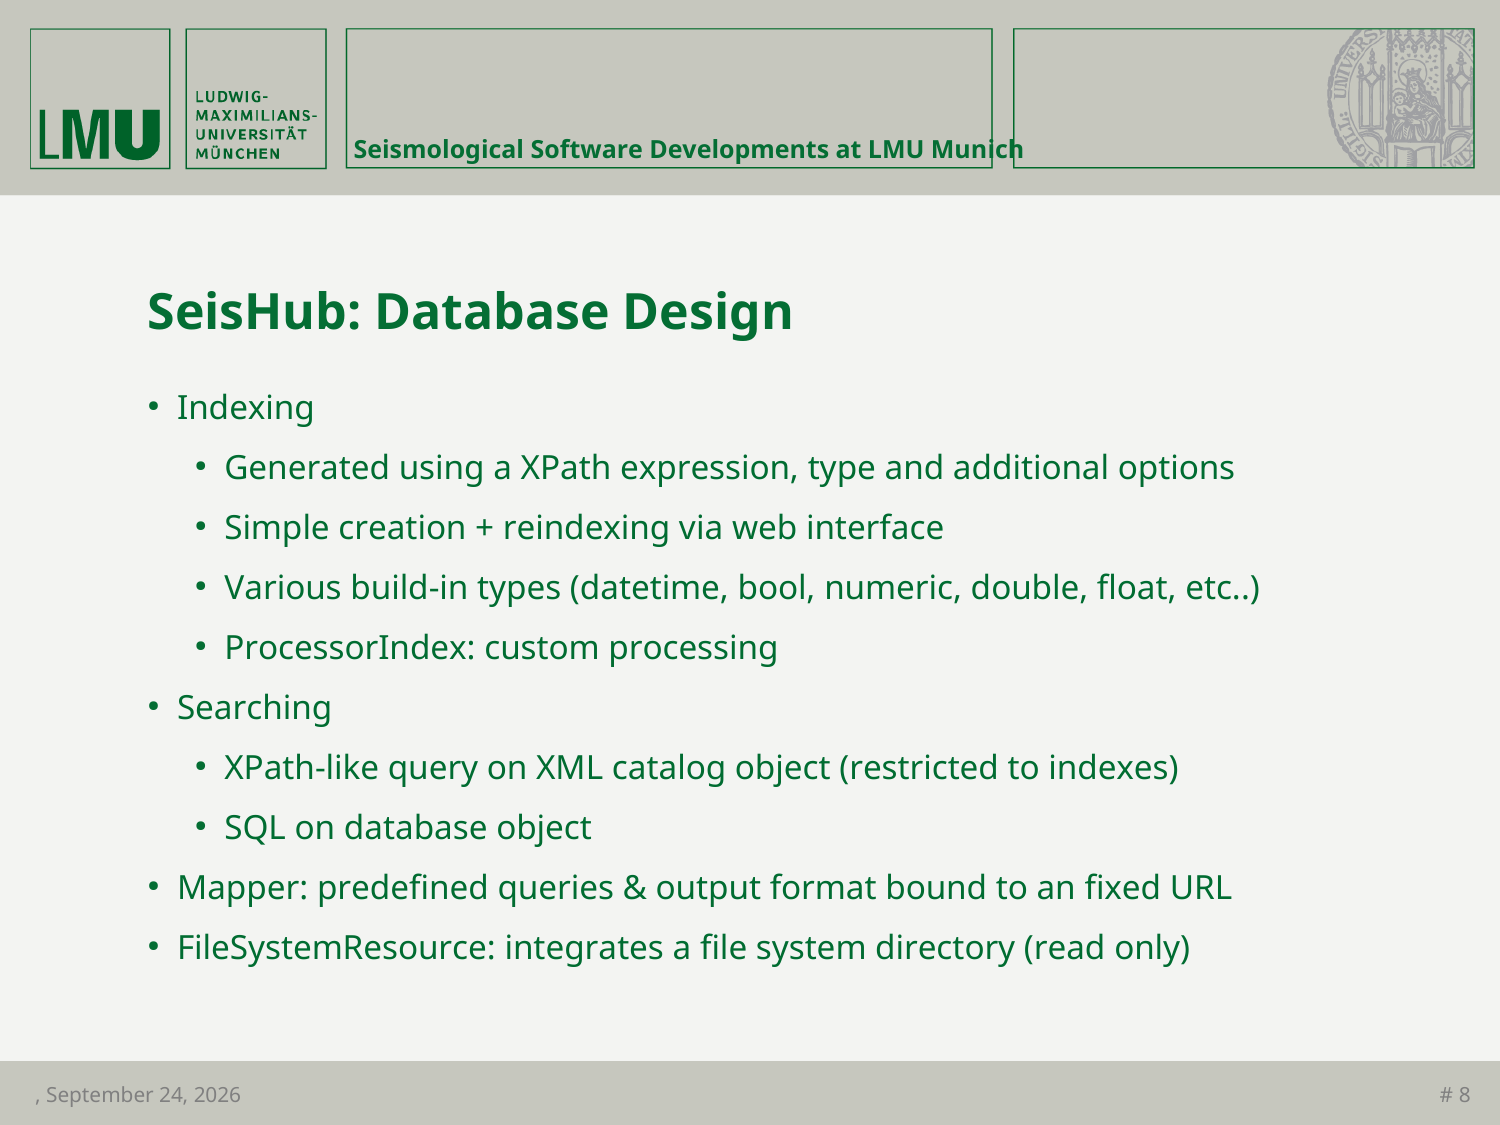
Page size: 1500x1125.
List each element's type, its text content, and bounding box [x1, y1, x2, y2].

list Indexing Generated using a XPath expression, type and additional options Simple creation + reindexing via web interface Various build-in types (datetime, bool, numeric, double, float, etc..) ProcessorIndex: custom processing Searching XPath-like query on XML catalog object (restricted to indexes) SQL on database object Mapper: predefined queries & output format bound to an fixed URL FileSystemResource: integrates a file system directory (read only) [147, 383, 1359, 990]
title SeisHub: Database Design [147, 265, 1359, 355]
picture [0, 0, 1500, 1125]
